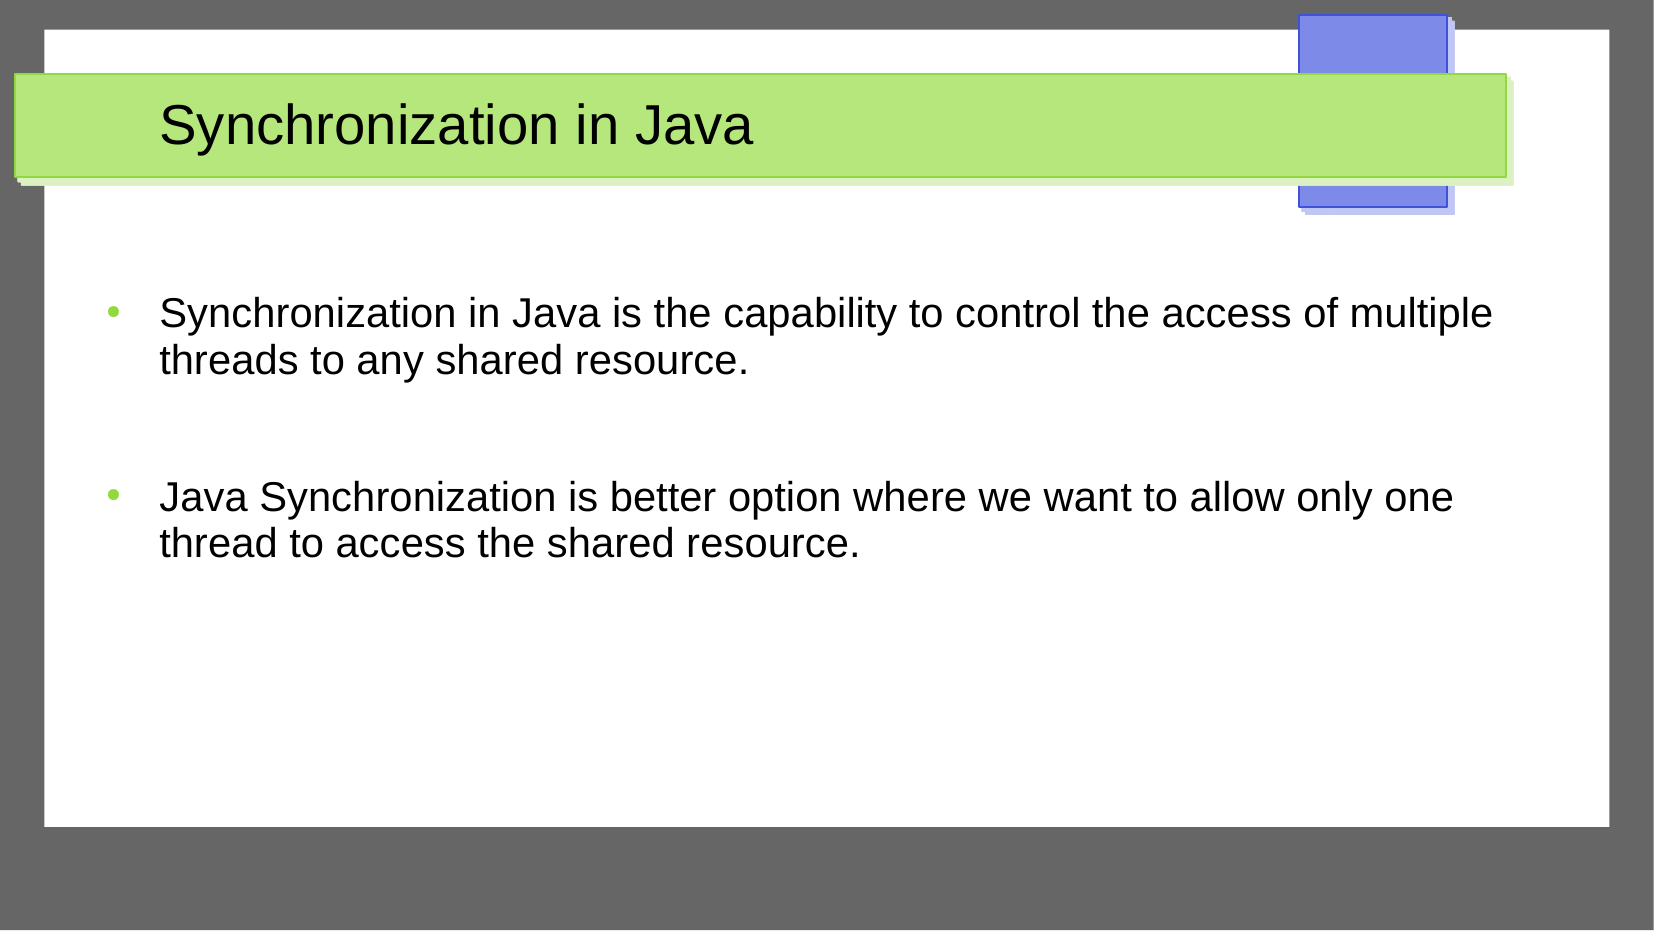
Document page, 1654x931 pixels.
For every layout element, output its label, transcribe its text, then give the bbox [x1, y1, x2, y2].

list Synchronization in Java is the capability to control the access of multiple threads to any shared resource. Java Synchronization is better option where we want to allow only one thread to access the shared resource. [88, 221, 1565, 813]
title Synchronization in Java [88, 73, 1506, 178]
